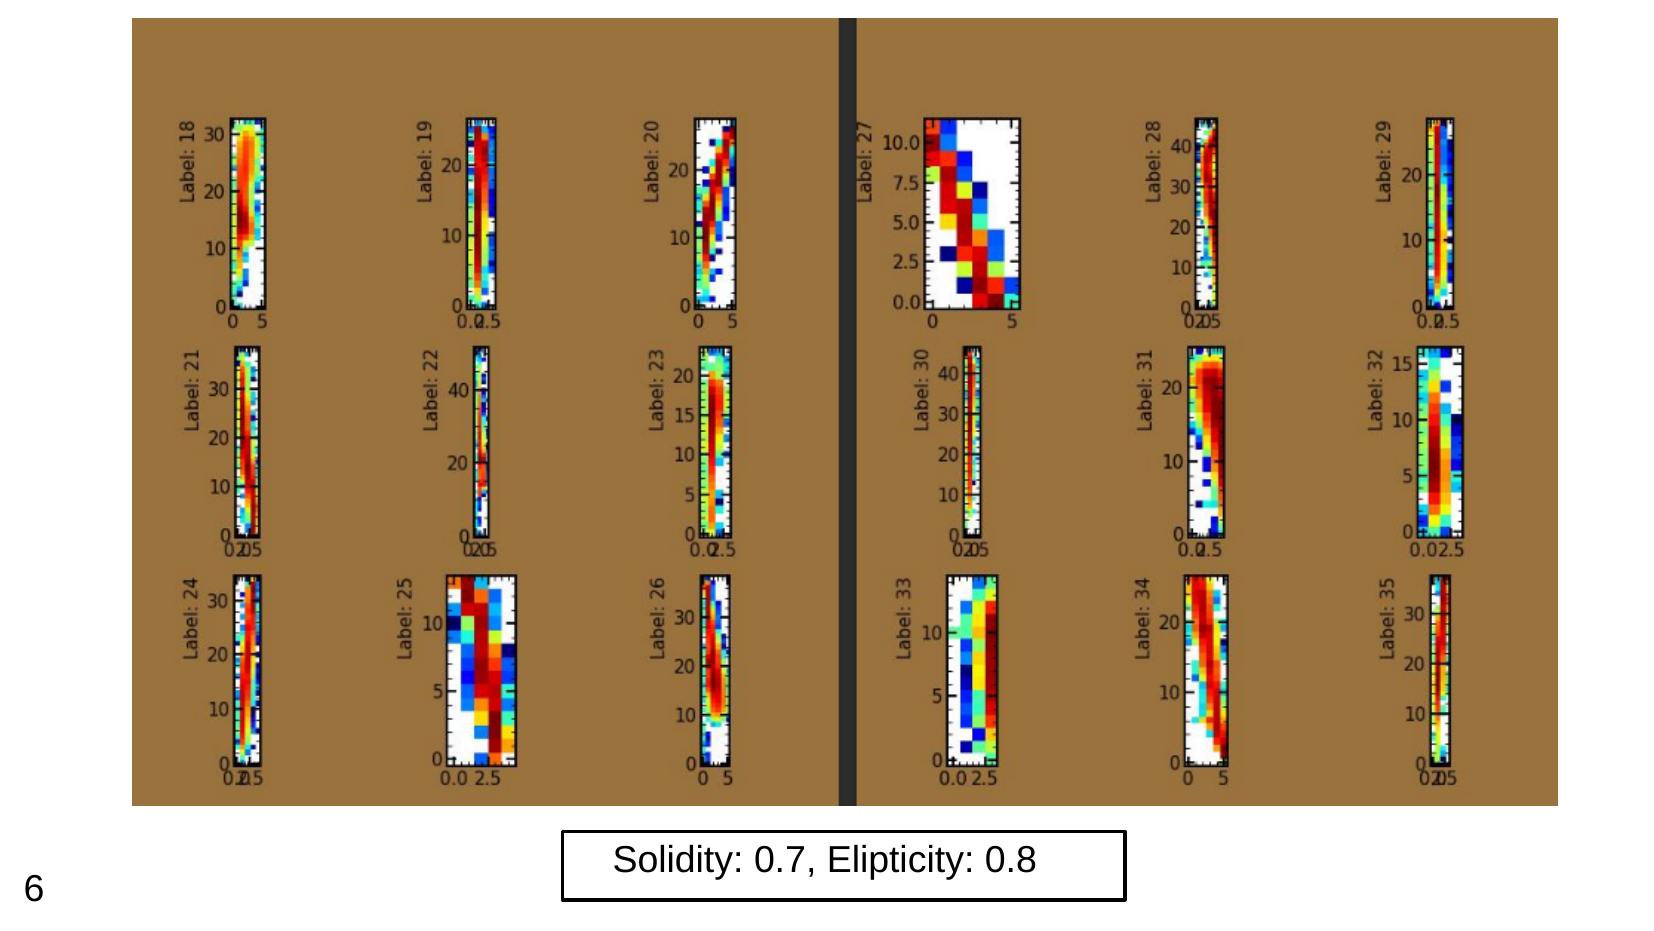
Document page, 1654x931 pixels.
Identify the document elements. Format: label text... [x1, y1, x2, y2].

text_box Solidity: 0.7, Elipticity: 0.8 [562, 831, 1126, 901]
picture [132, 18, 1558, 806]
text_box <number> [8, 860, 638, 931]
